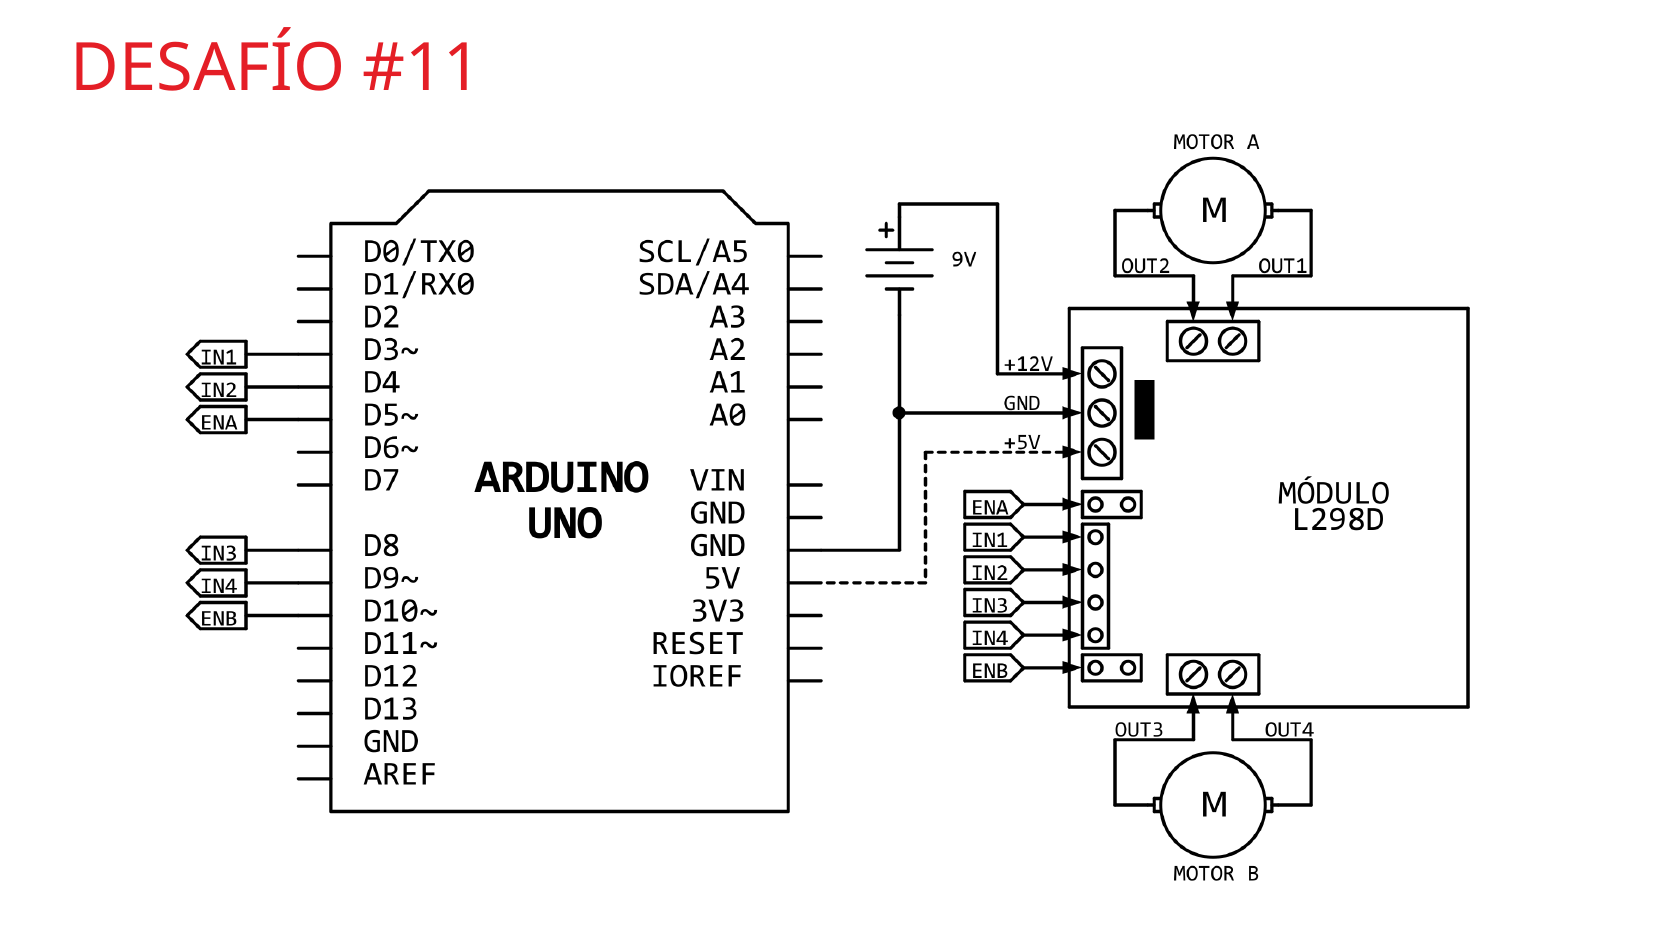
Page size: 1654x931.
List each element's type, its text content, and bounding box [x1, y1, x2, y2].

title DESAFÍO #11 [70, 11, 1347, 118]
picture [167, 112, 1487, 909]
